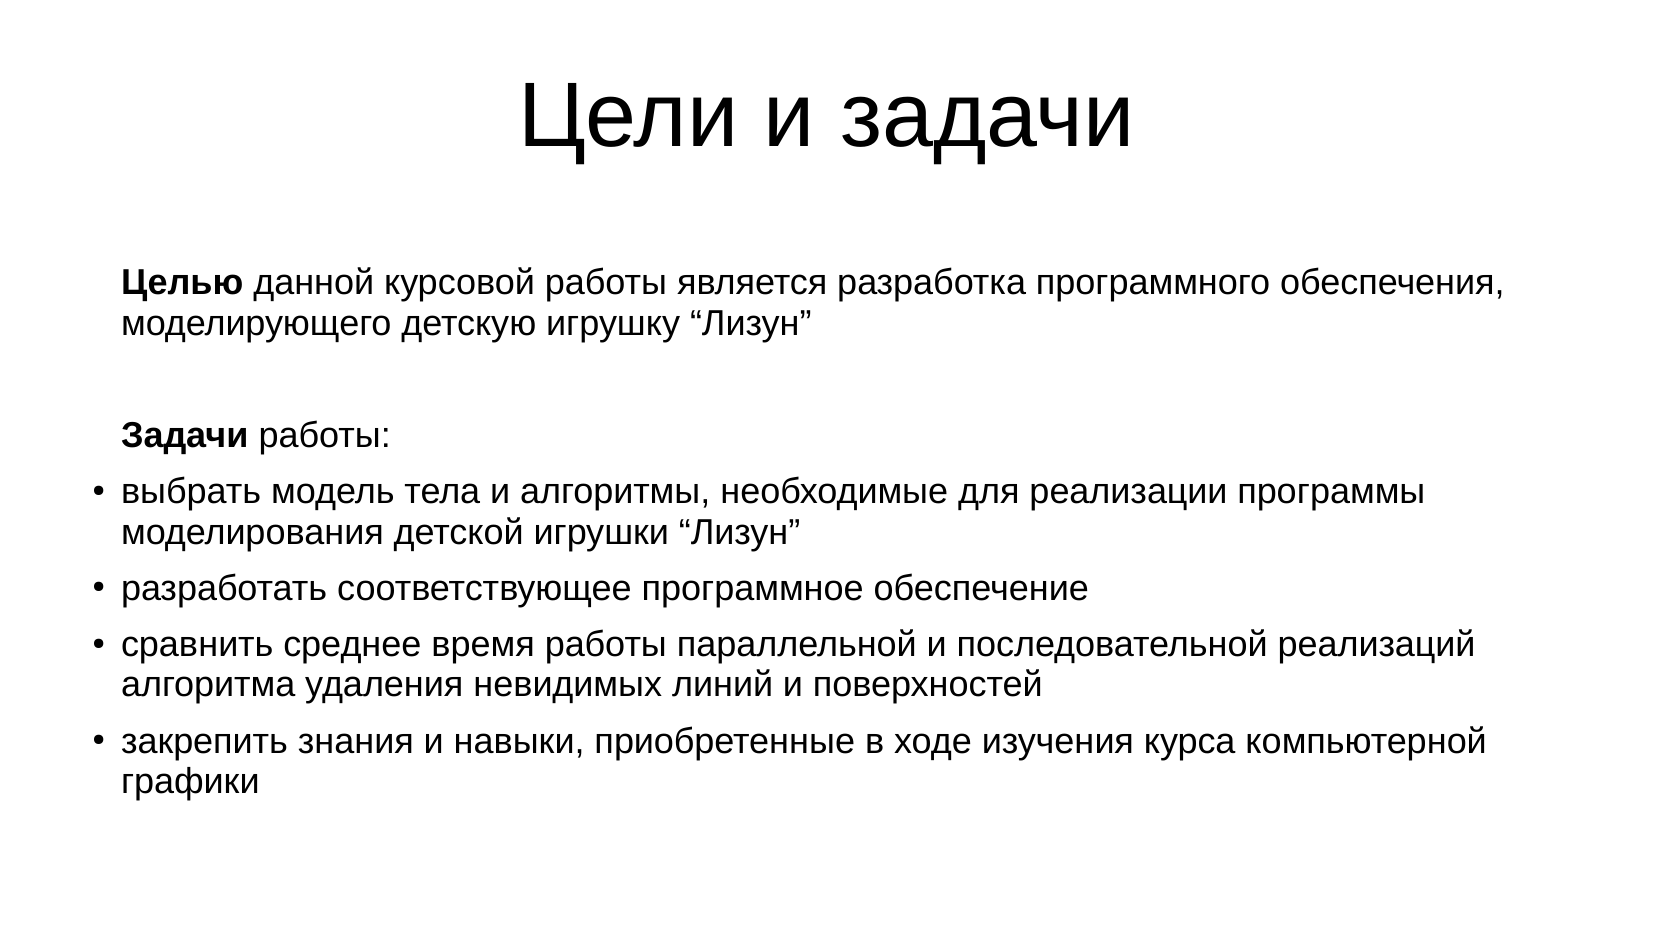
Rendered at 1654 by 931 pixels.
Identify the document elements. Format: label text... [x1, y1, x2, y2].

list Целью данной курсовой работы является разработка программного обеспечения, моделирующего детскую игрушку “Лизун” Задачи работы: выбрать модель тела и алгоритмы, необходимые для реализации программы моделирования детской игрушки “Лизун” разработать соответствующее программное обеспечение сравнить среднее время работы параллельной и последовательной реализаций алгоритма удаления невидимых линий и поверхностей закрепить знания и навыки, приобретенные в ходе изучения курса компьютерной графики [82, 262, 1571, 802]
title Цели и задачи [82, 37, 1571, 193]
